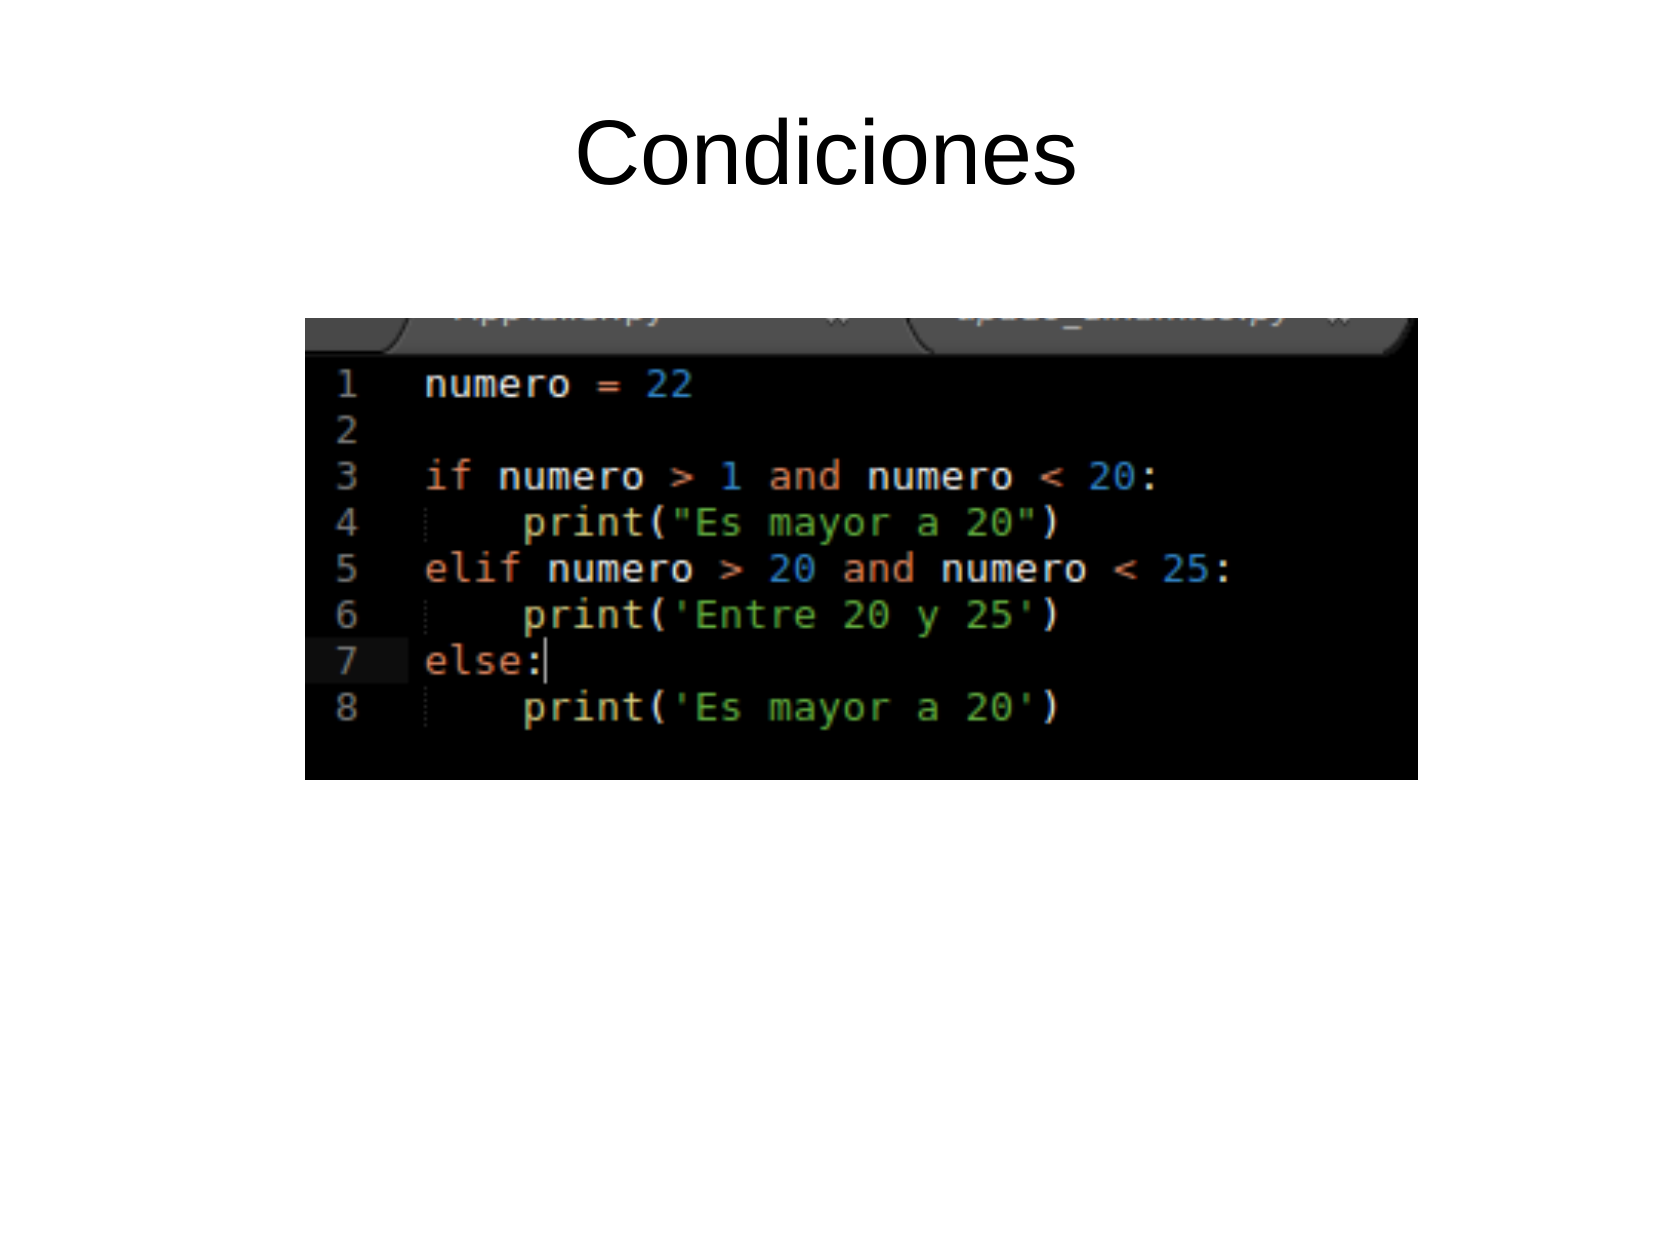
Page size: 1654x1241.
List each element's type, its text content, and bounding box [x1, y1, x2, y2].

picture [305, 318, 1418, 780]
title Condiciones [82, 49, 1571, 257]
